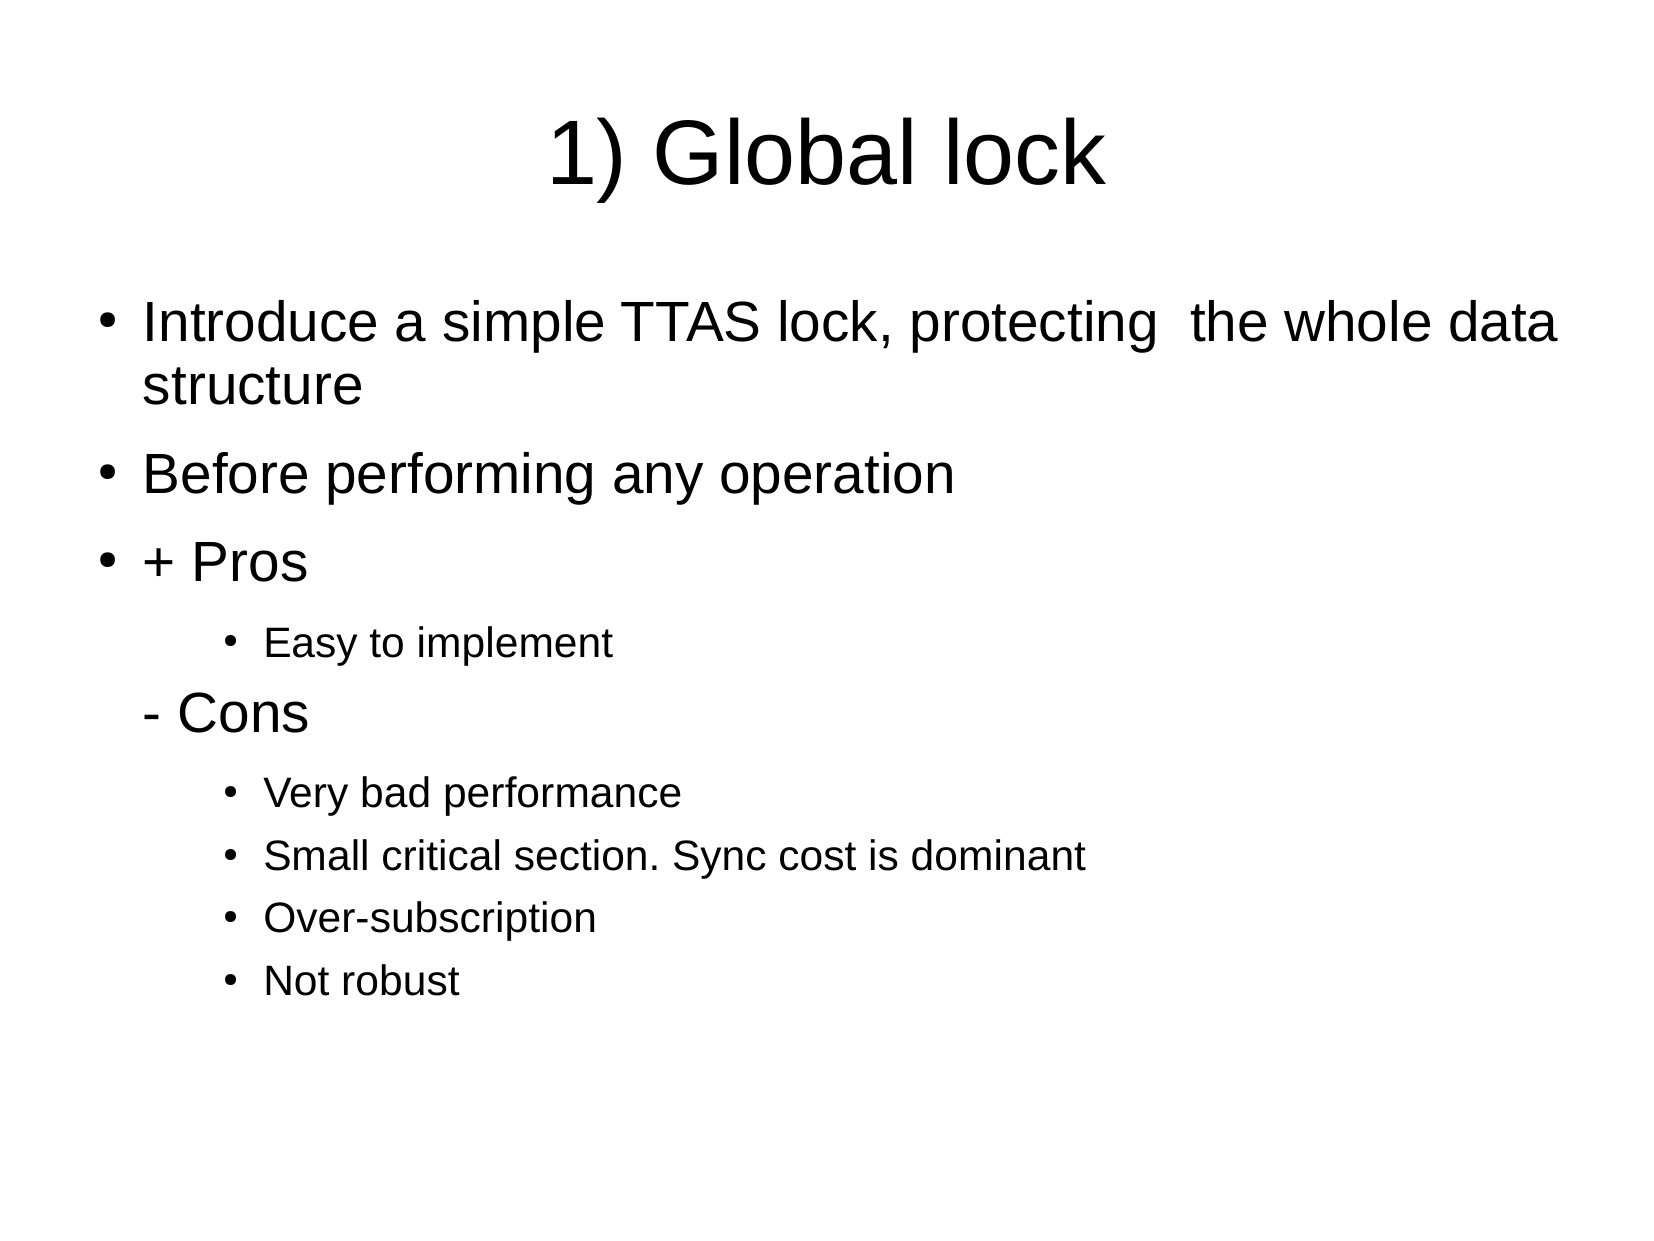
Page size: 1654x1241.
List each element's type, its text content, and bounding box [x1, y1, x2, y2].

list Introduce a simple TTAS lock, protecting the whole data structure Before performing any operation + Pros Easy to implement - Cons Very bad performance Small critical section. Sync cost is dominant Over-subscription Not robust [82, 290, 1571, 1010]
title 1) Global lock [82, 49, 1571, 257]
